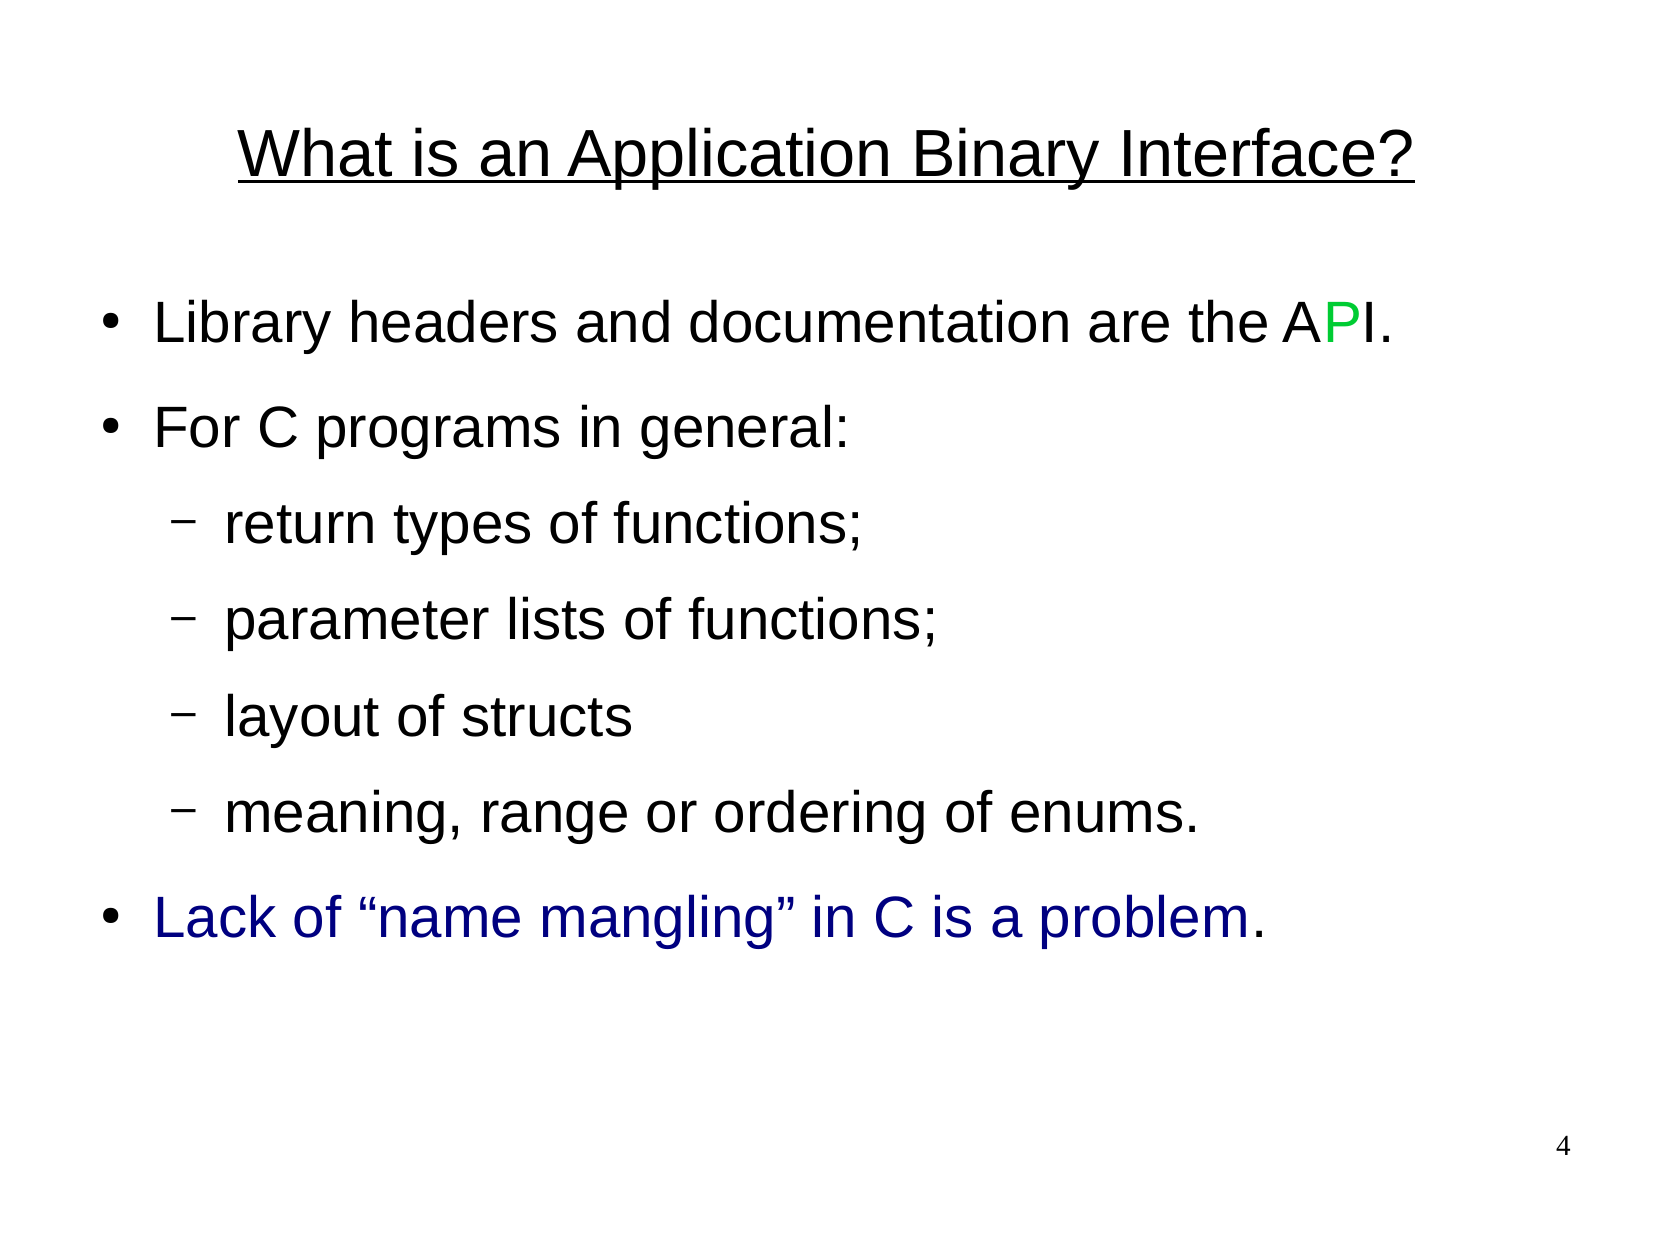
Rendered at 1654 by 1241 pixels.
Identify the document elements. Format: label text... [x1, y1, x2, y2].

list Library headers and documentation are the API. For C programs in general: return types of functions; parameter lists of functions; layout of structs meaning, range or ordering of enums. Lack of “name mangling” in C is a problem. [82, 290, 1571, 1010]
title What is an Application Binary Interface? [82, 49, 1571, 257]
